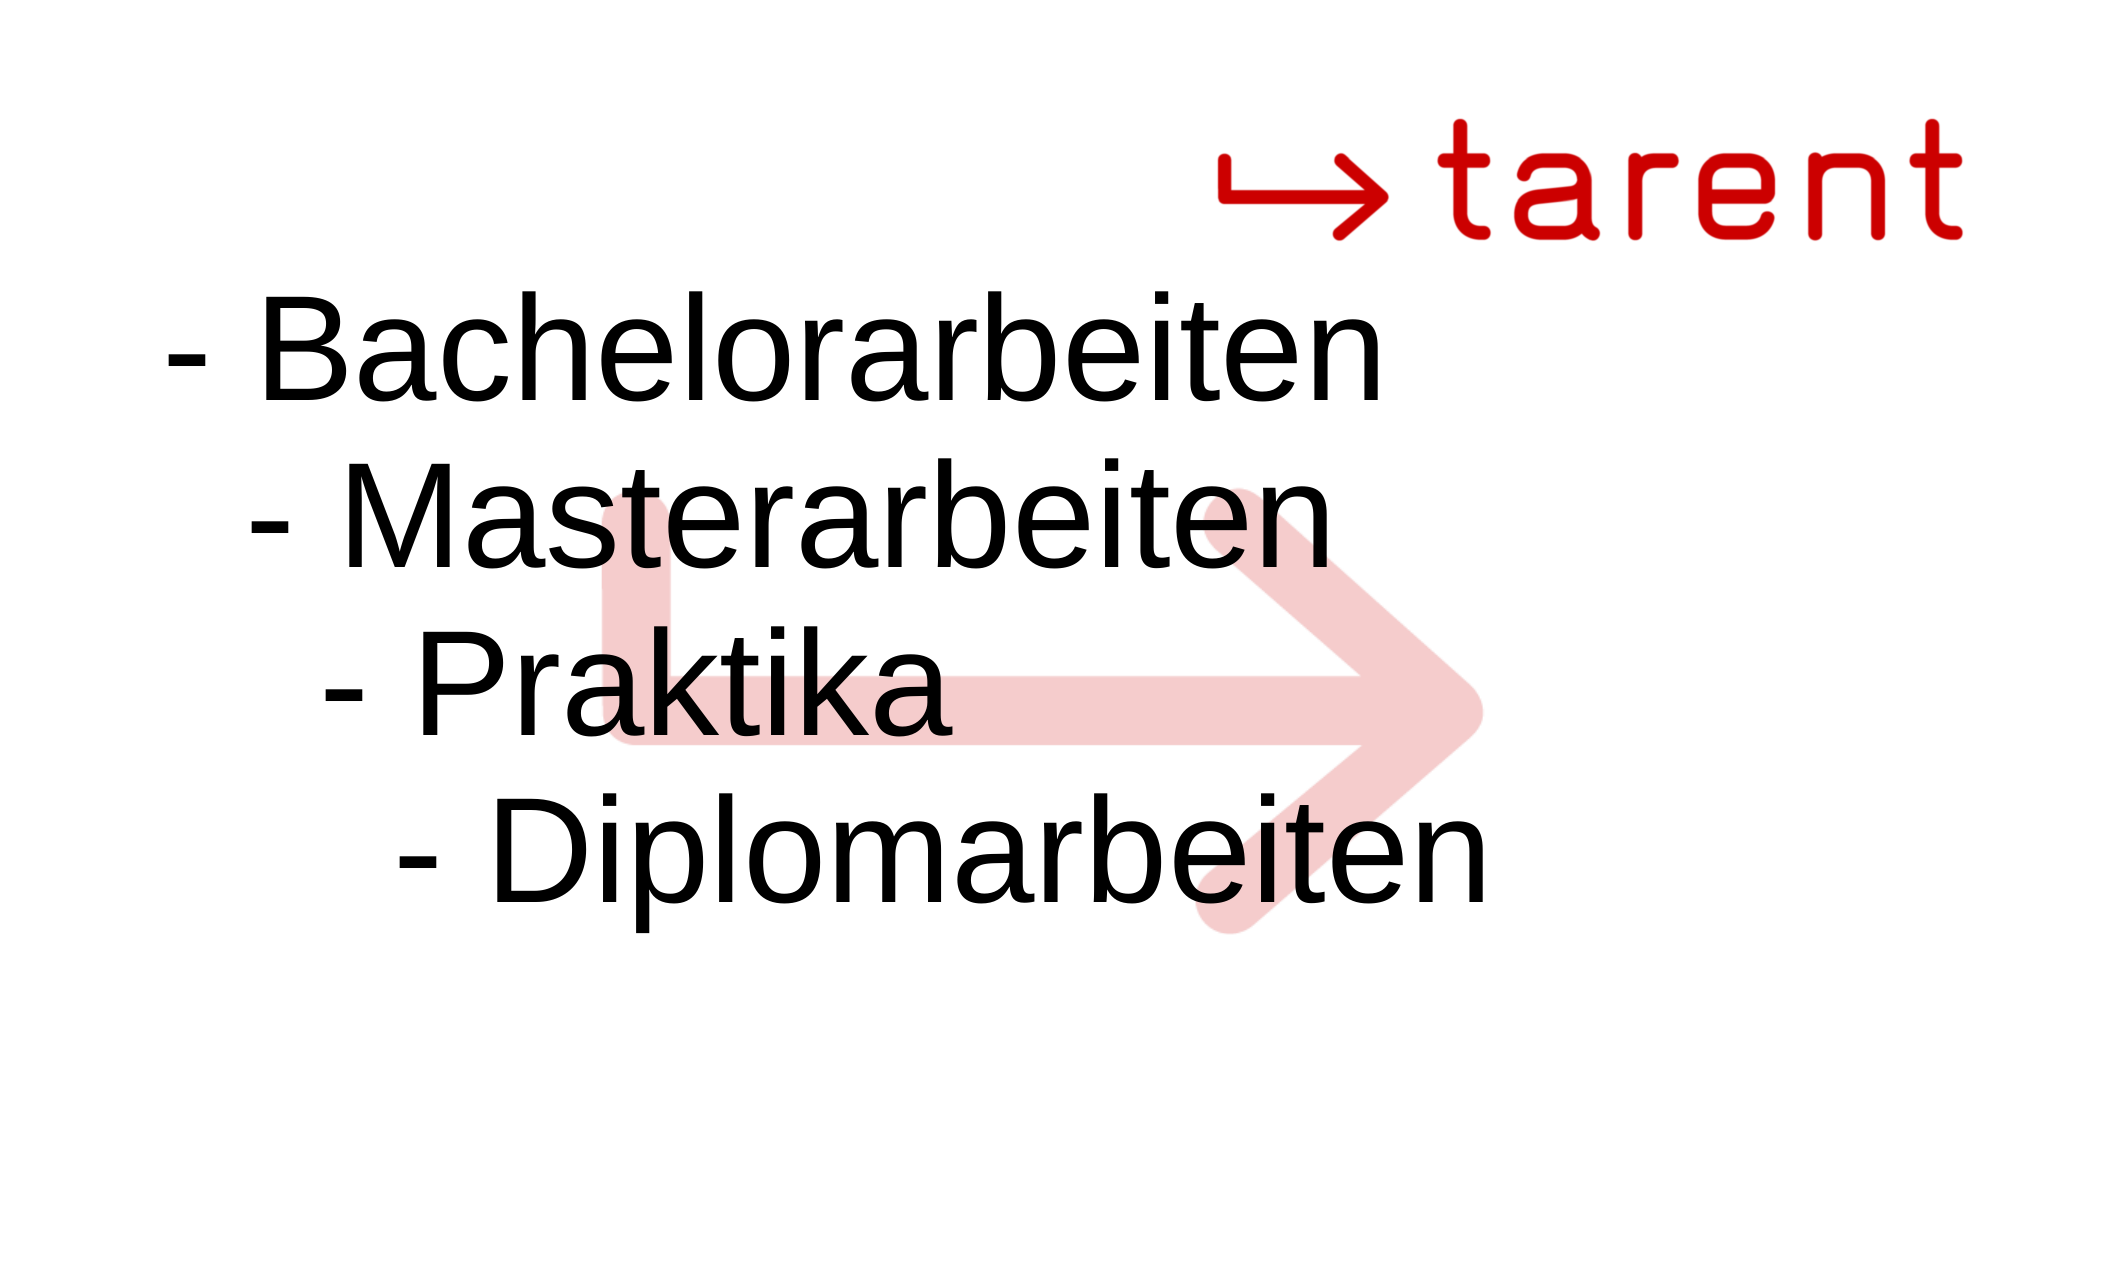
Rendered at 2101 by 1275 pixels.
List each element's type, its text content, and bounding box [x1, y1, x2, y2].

text_box - Bachelorarbeiten - Masterarbeiten - Praktika - Diplomarbeiten [147, 89, 2008, 1216]
